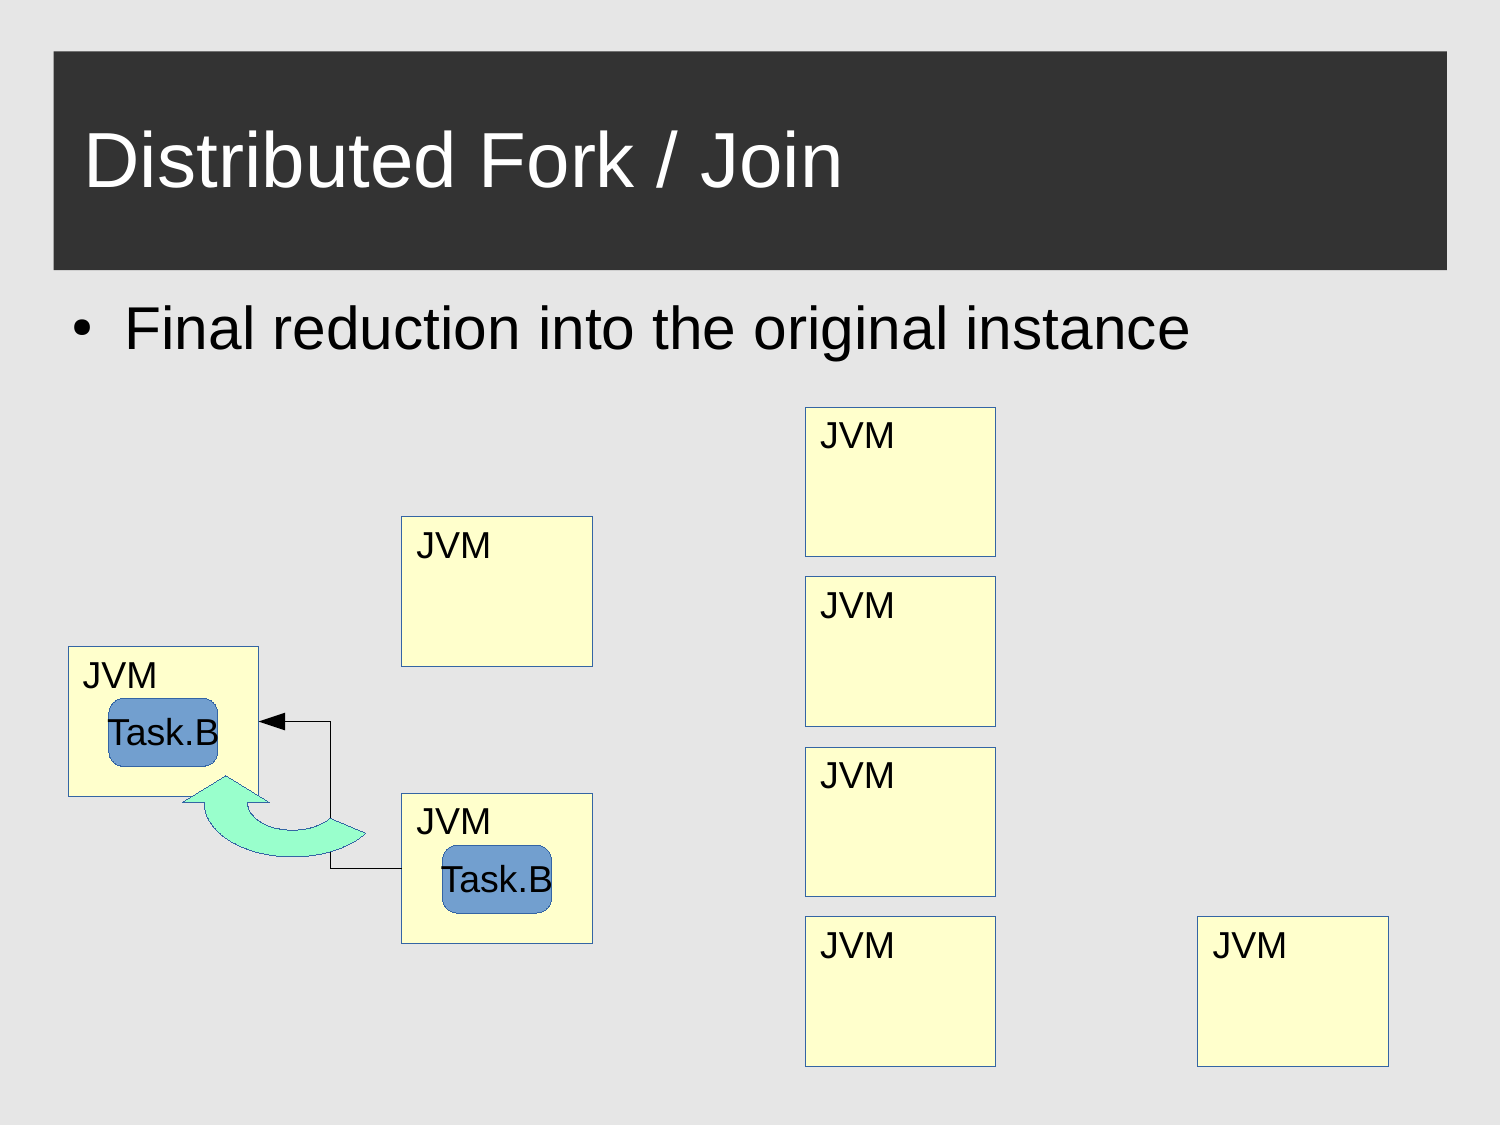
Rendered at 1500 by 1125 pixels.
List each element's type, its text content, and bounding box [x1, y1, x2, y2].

text_box Task.B [442, 845, 552, 914]
text_box [805, 407, 996, 557]
title Distributed Fork / Join [53, 51, 1447, 271]
text_box JVM [805, 576, 942, 634]
text_box JVM [1197, 916, 1334, 974]
text_box [805, 576, 996, 727]
text_box [68, 646, 366, 857]
text_box [1197, 916, 1389, 1067]
text_box [401, 516, 593, 667]
text_box JVM [68, 646, 205, 704]
text_box JVM [805, 747, 942, 805]
text_box JVM [805, 916, 942, 974]
text_box JVM [401, 516, 538, 574]
text_box [401, 793, 593, 944]
text_box Task.B [108, 698, 218, 767]
text_box JVM [805, 407, 942, 464]
text_box [805, 747, 996, 897]
list Final reduction into the original instance [53, 294, 1447, 422]
text_box [805, 916, 996, 1067]
text_box JVM [401, 793, 538, 851]
